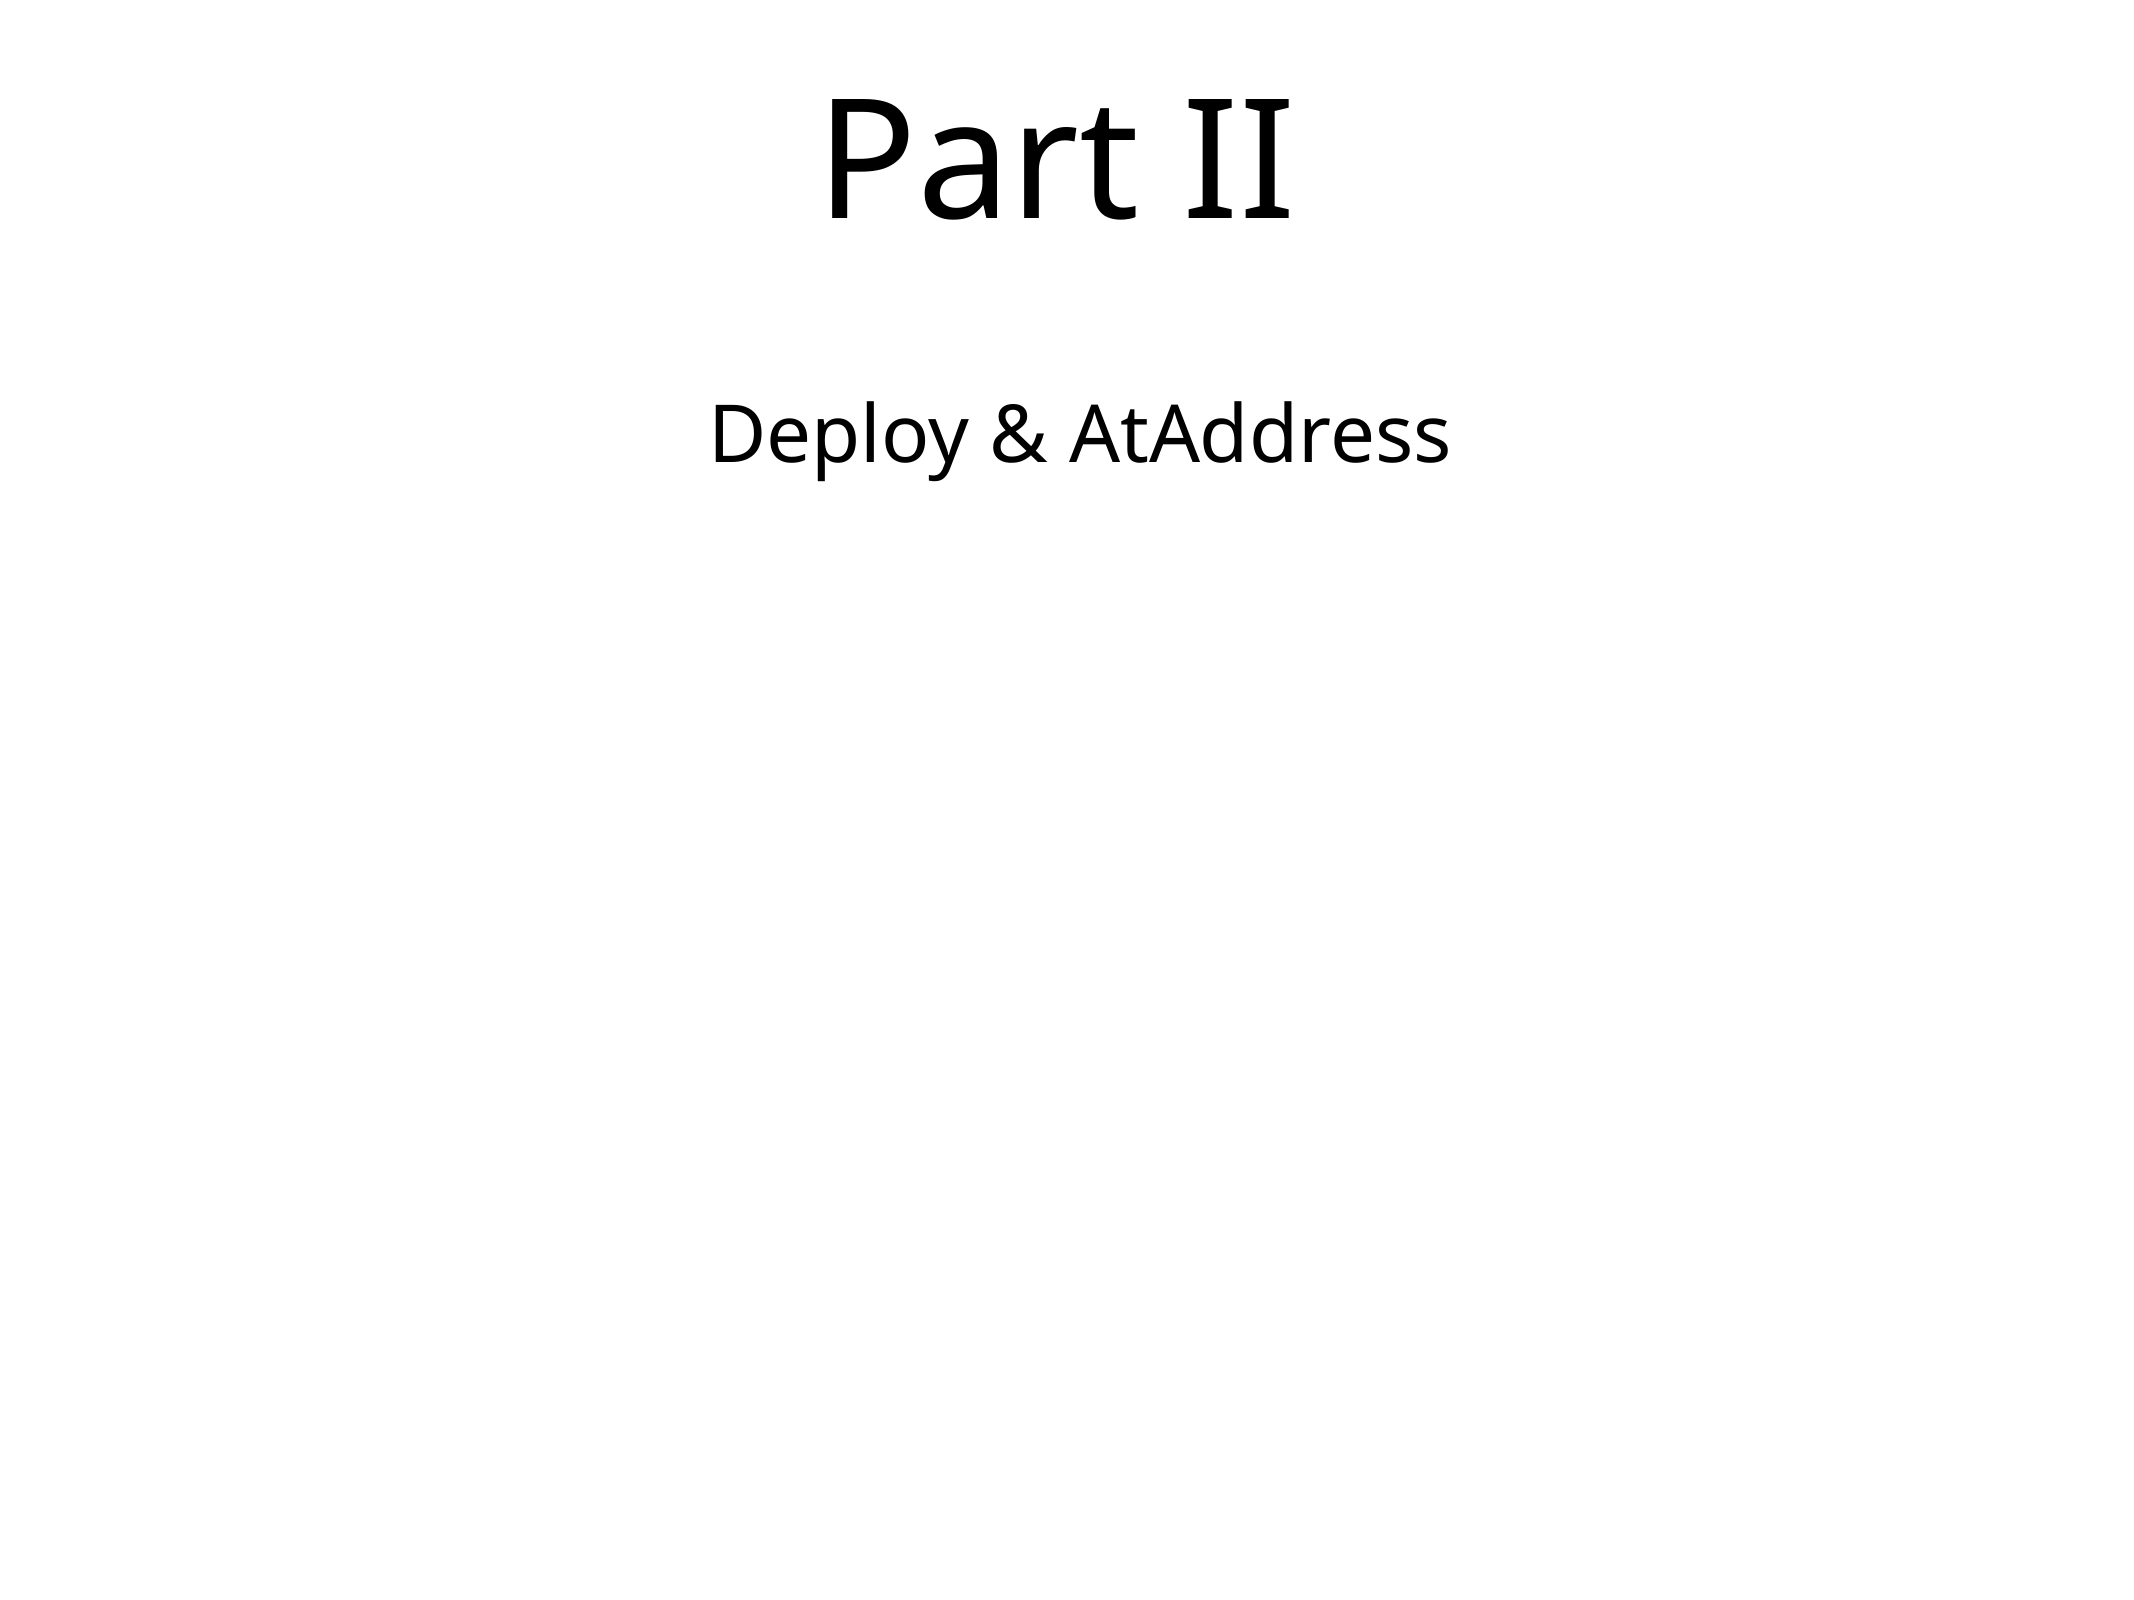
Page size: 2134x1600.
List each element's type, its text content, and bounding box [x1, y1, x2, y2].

text_box Deploy & AtAddress [585, 338, 1576, 526]
title Part II [197, 44, 1915, 271]
